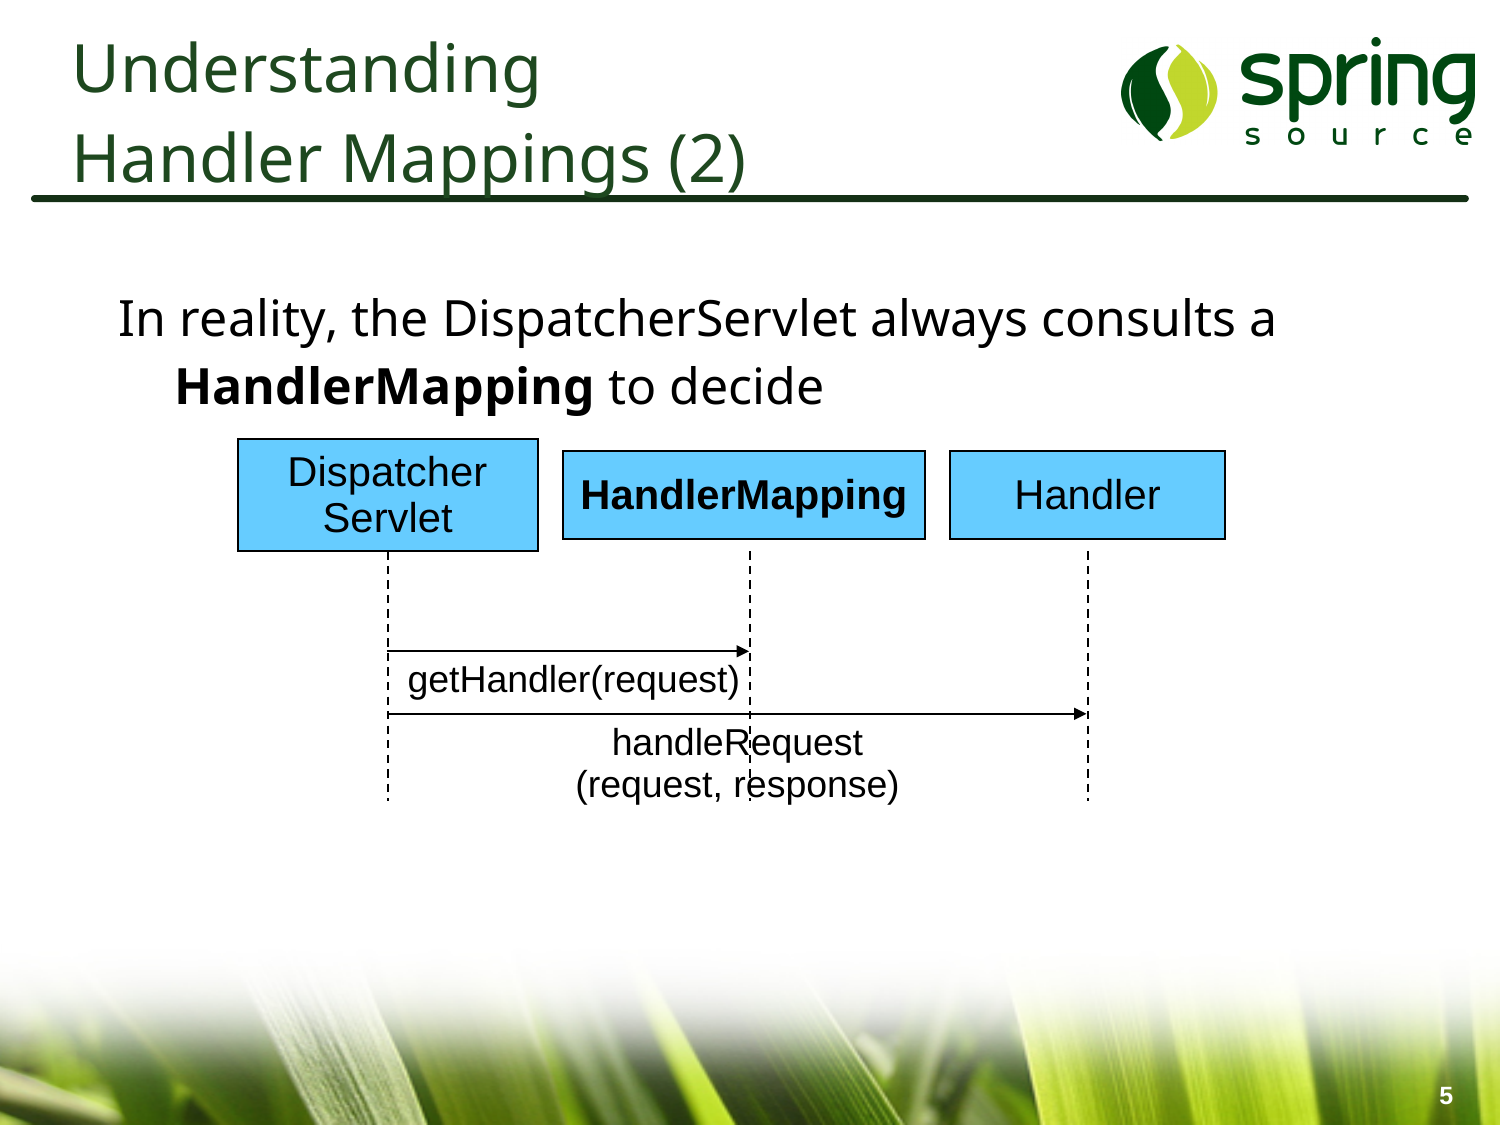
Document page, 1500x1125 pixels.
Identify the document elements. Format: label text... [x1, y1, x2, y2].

text_box getHandler(request) [386, 651, 762, 709]
list In reality, the DispatcherServlet always consults a HandlerMapping to decide [103, 275, 1394, 938]
picture [0, 944, 1500, 1125]
text_box HandlerMapping [562, 451, 926, 539]
title Understanding Handler Mappings (2) [56, 13, 1089, 191]
text_box handleRequest (request, response) [362, 713, 1113, 814]
text_box Handler [950, 451, 1226, 539]
picture [1121, 37, 1475, 145]
text_box Dispatcher Servlet [237, 438, 538, 552]
